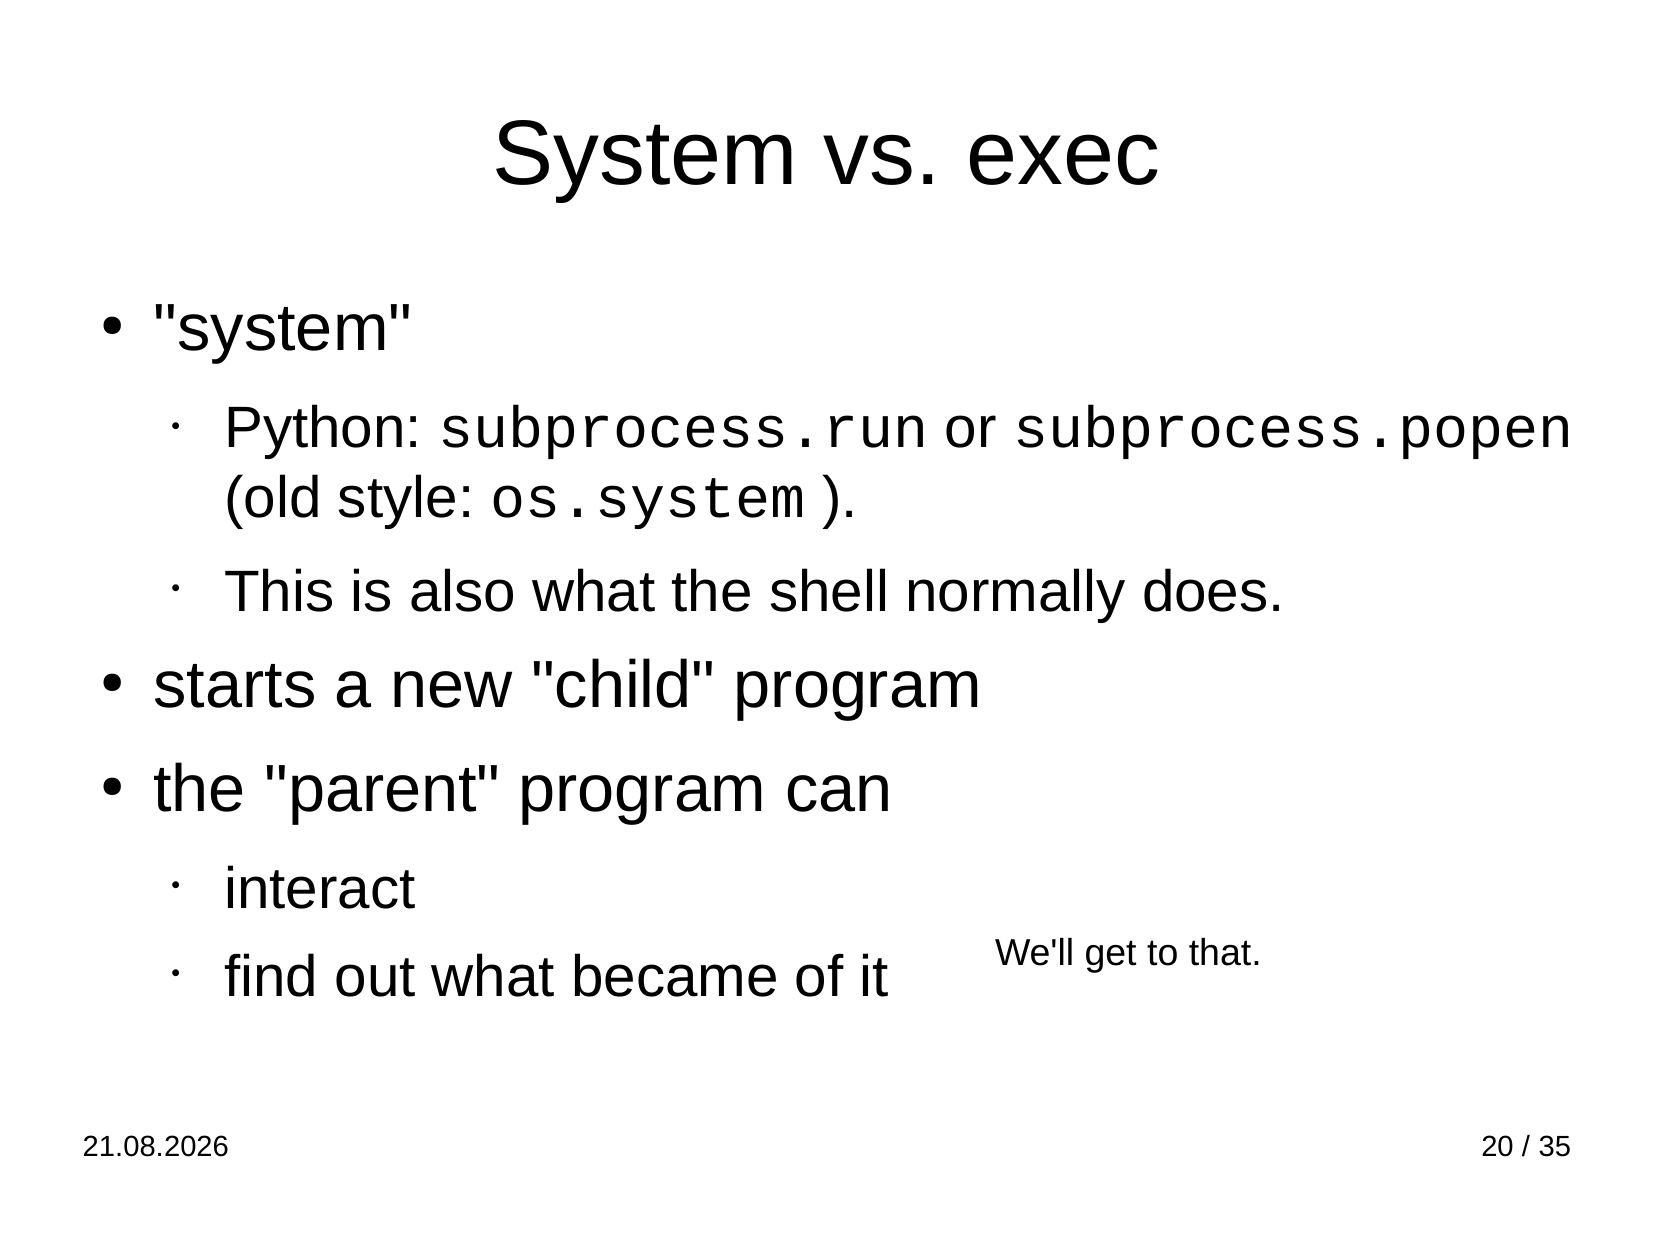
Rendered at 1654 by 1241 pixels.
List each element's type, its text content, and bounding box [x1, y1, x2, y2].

text_box We'll get to that. [980, 923, 1277, 981]
title System vs. exec [82, 49, 1571, 257]
list "system" Python: subprocess.run or subprocess.popen (old style: os.system ). This is also what the shell normally does. starts a new "child" program the "parent" program can interact find out what became of it [82, 290, 1619, 1010]
